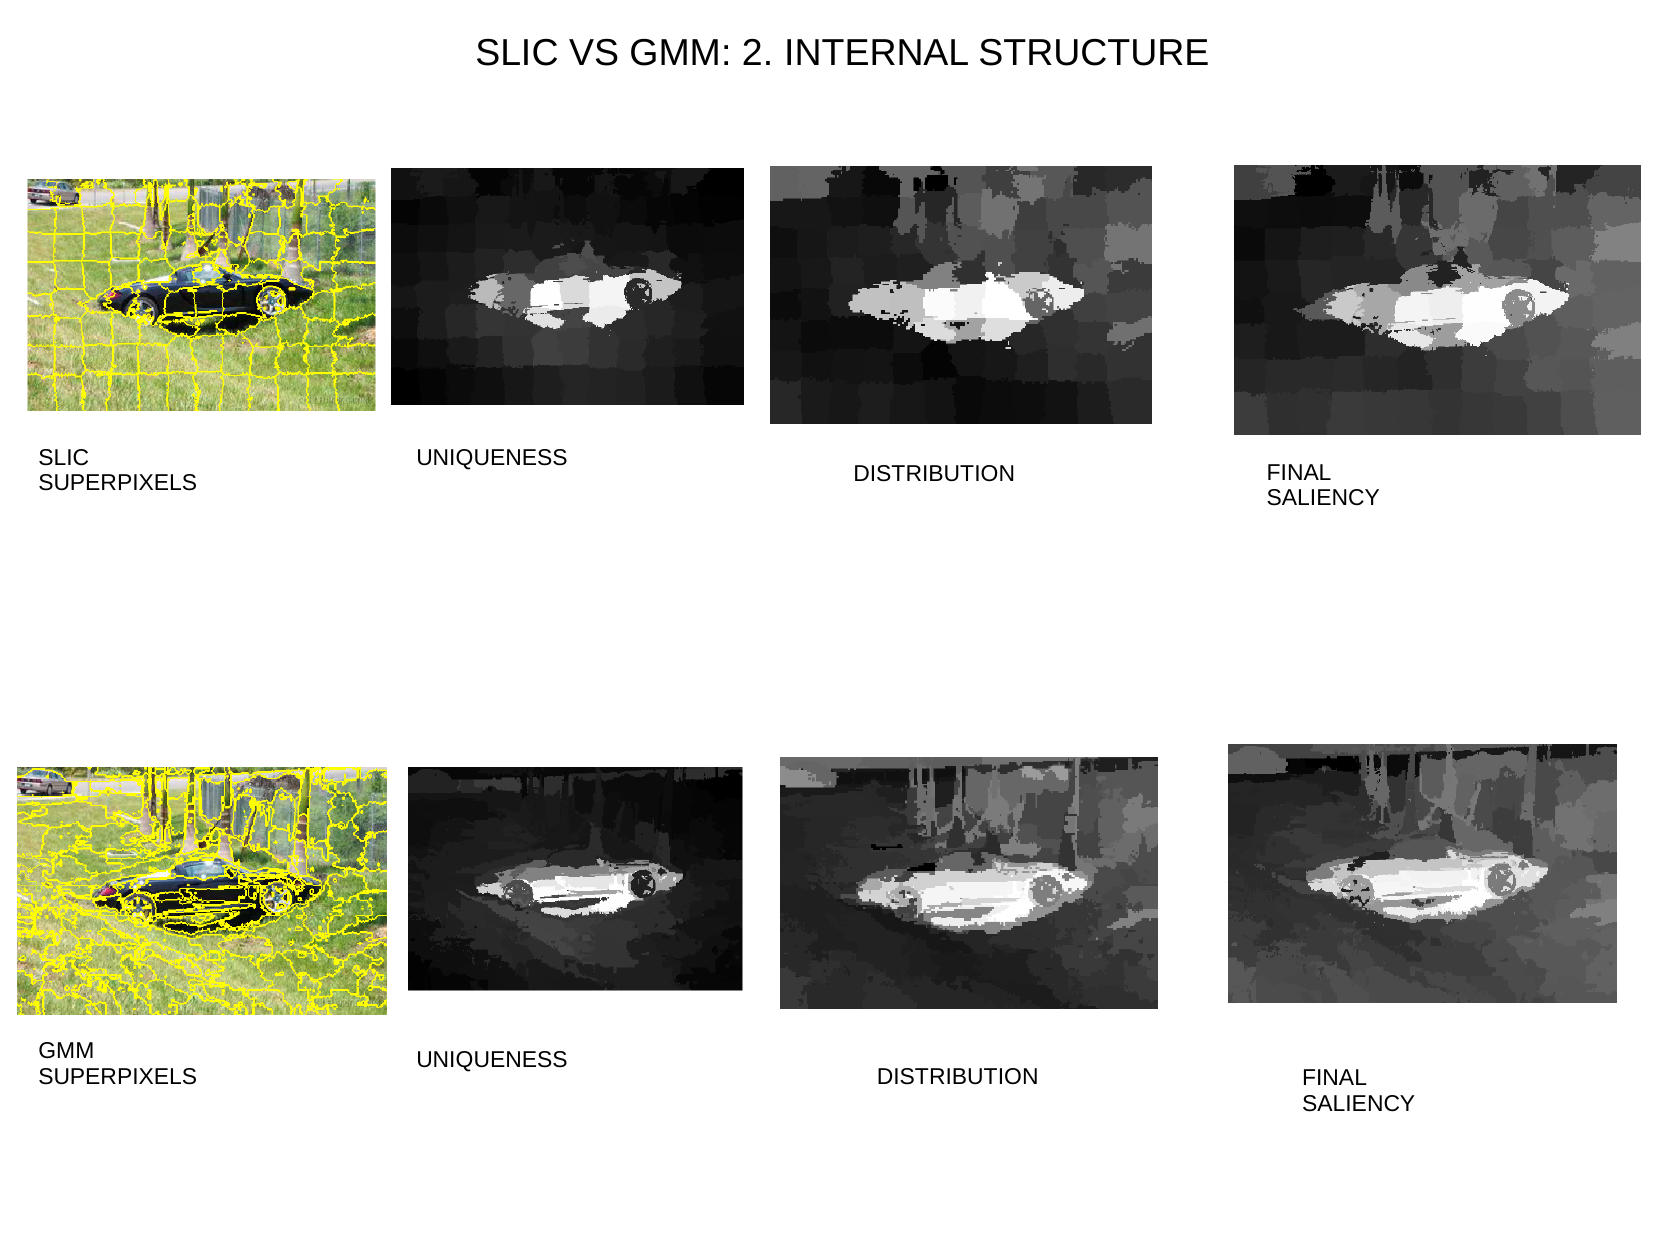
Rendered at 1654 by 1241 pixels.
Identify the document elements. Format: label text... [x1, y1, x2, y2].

picture [1233, 165, 1642, 438]
text_box UNIQUENESS [401, 437, 591, 520]
text_box DISTRIBUTION [862, 1056, 1087, 1123]
picture [779, 755, 1158, 1009]
text_box GMM SUPERPIXELS [23, 1030, 213, 1123]
picture [767, 164, 1152, 426]
text_box SLIC VS GMM: 2. INTERNAL STRUCTURE [460, 23, 1300, 95]
picture [389, 168, 748, 406]
picture [1228, 744, 1619, 1005]
picture [406, 767, 745, 993]
picture [25, 177, 378, 413]
text_box FINAL SALIENCY [1251, 451, 1418, 532]
text_box UNIQUENESS [401, 1039, 591, 1123]
text_box SLIC SUPERPIXELS [23, 437, 213, 529]
text_box DISTRIBUTION [838, 453, 1063, 520]
text_box FINAL SALIENCY [1287, 1057, 1453, 1137]
picture [16, 767, 389, 1016]
